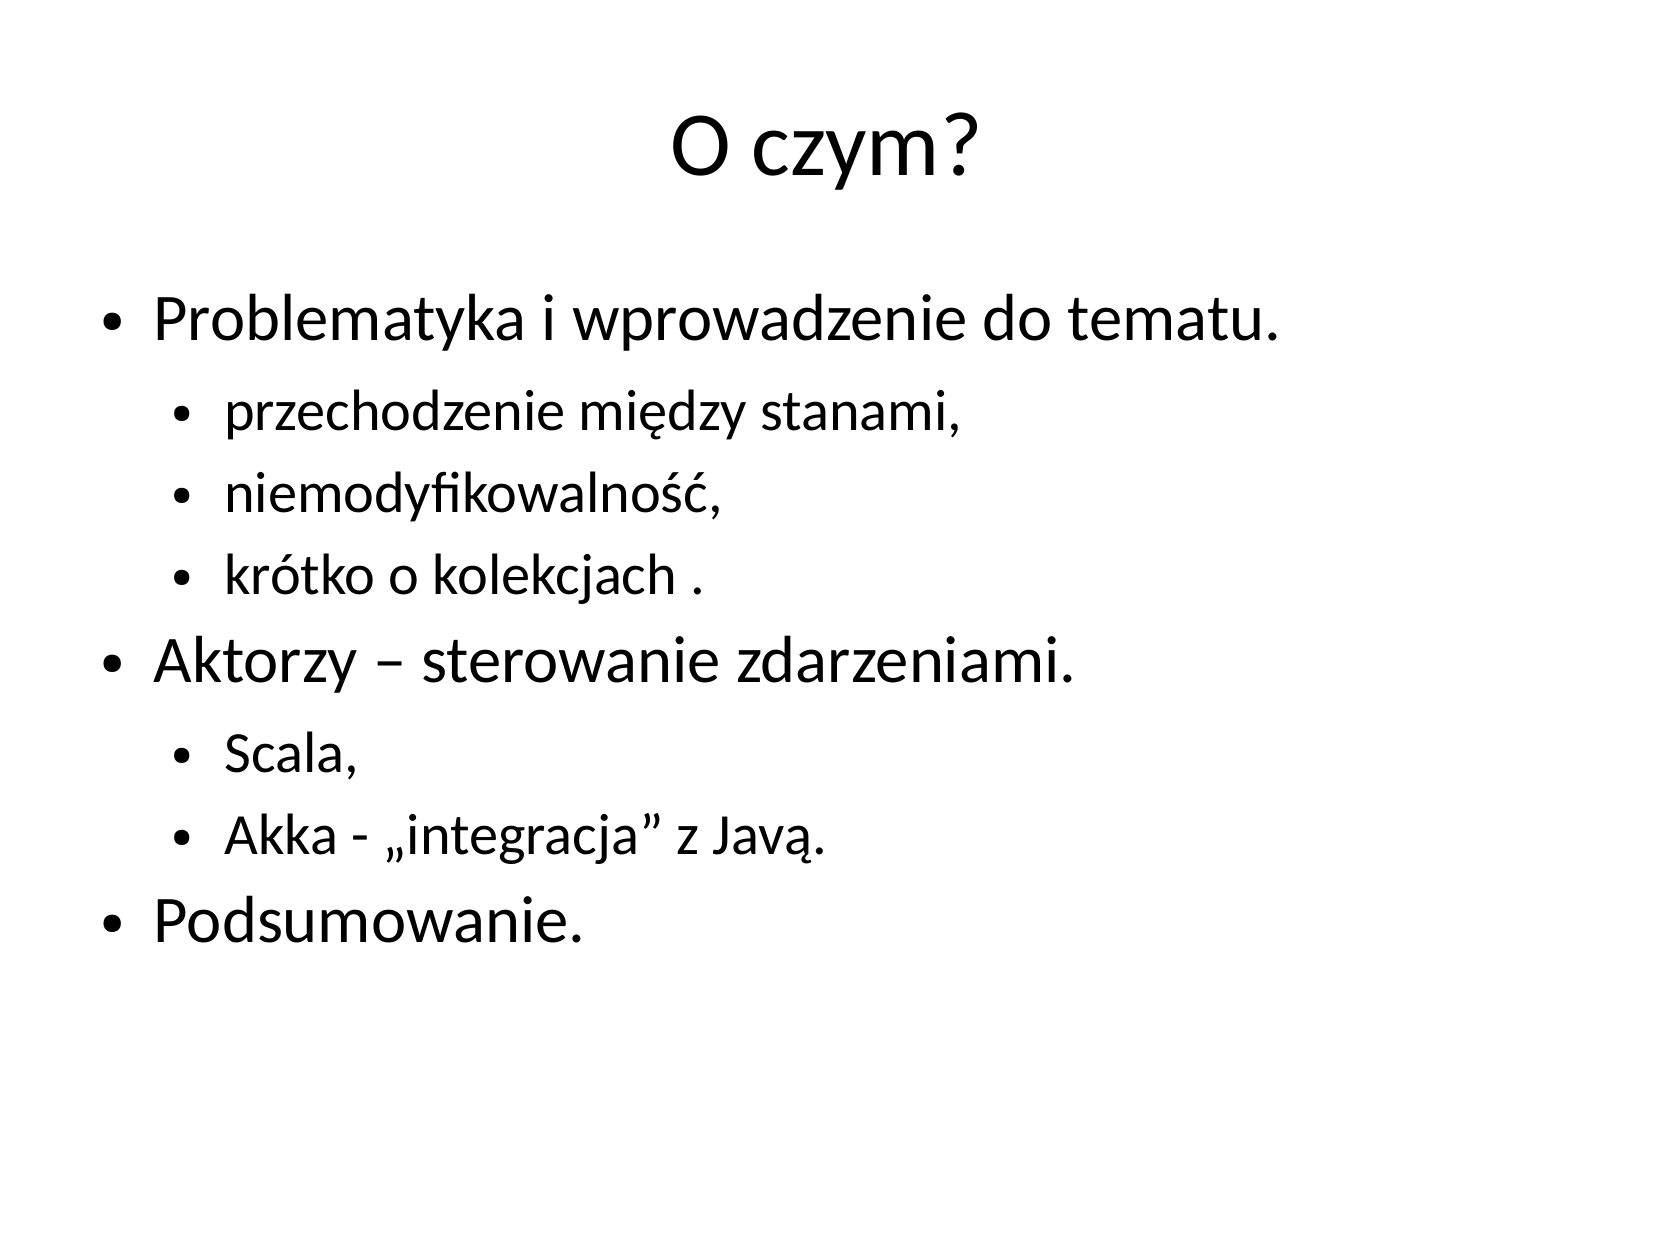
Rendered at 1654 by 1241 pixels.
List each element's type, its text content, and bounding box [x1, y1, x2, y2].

list Problematyka i wprowadzenie do tematu. przechodzenie między stanami, niemodyfikowalność, krótko o kolekcjach . Aktorzy – sterowanie zdarzeniami. Scala, Akka - „integracja” z Javą. Podsumowanie. [82, 290, 1571, 1094]
title O czym? [82, 56, 1571, 250]
